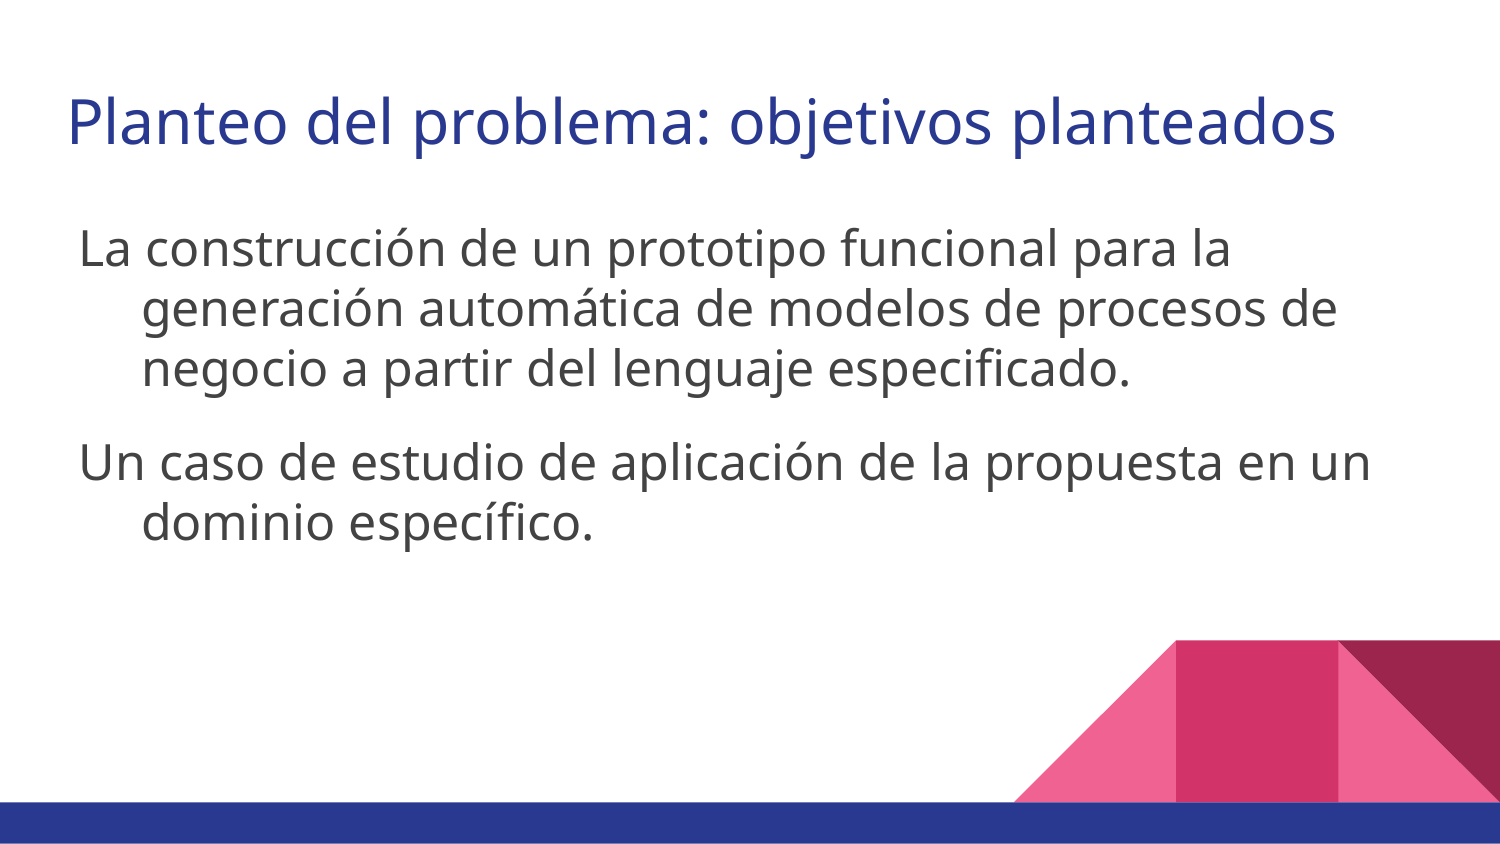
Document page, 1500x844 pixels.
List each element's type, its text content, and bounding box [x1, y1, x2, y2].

title Planteo del problema: objetivos planteados [51, 67, 1449, 167]
list La construcción de un prototipo funcional para la generación automática de modelos de procesos de negocio a partir del lenguaje especificado. Un caso de estudio de aplicación de la propuesta en un dominio específico. [51, 201, 1449, 750]
